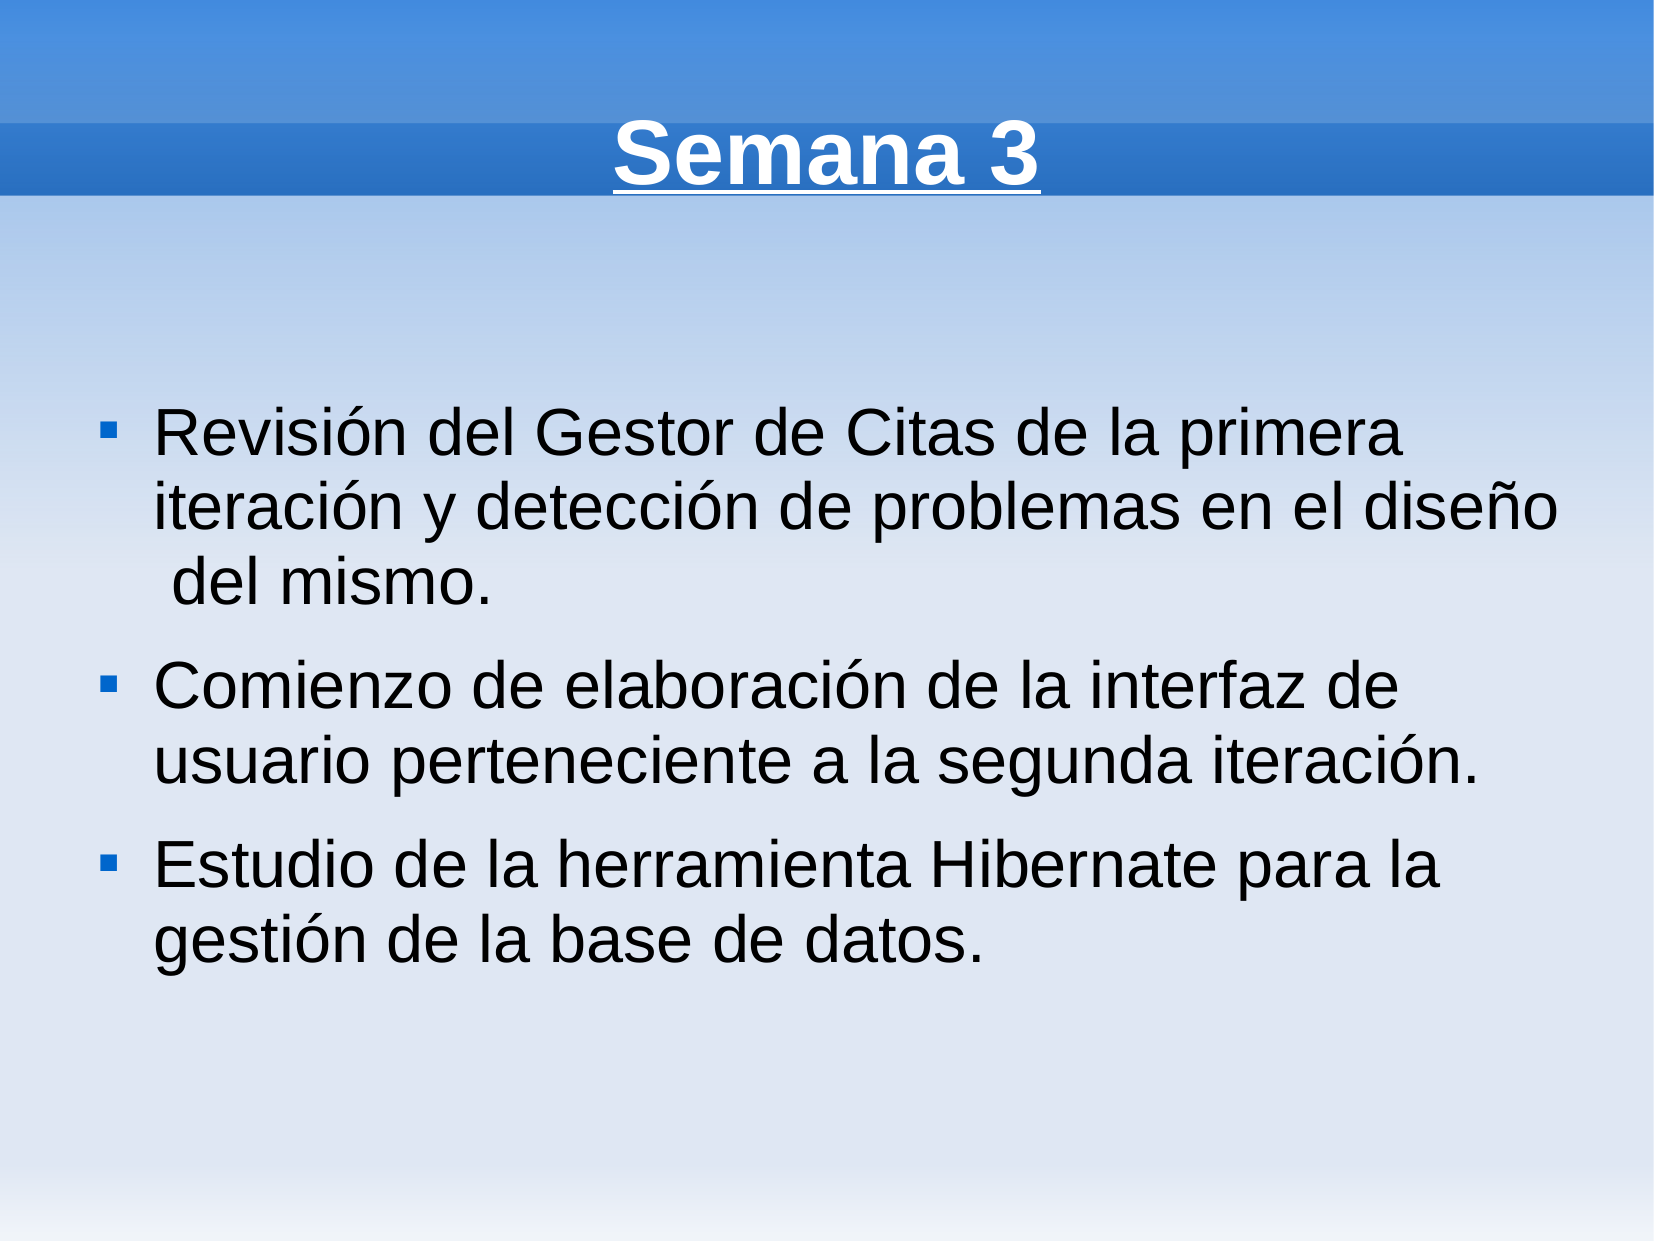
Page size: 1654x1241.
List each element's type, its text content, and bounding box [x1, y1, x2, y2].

list Revisión del Gestor de Citas de la primera iteración y detección de problemas en el diseño del mismo. Comienzo de elaboración de la interfaz de usuario perteneciente a la segunda iteración. Estudio de la herramienta Hibernate para la gestión de la base de datos. [82, 290, 1571, 1109]
title Semana 3 [82, 49, 1571, 257]
picture [0, 0, 1654, 1241]
